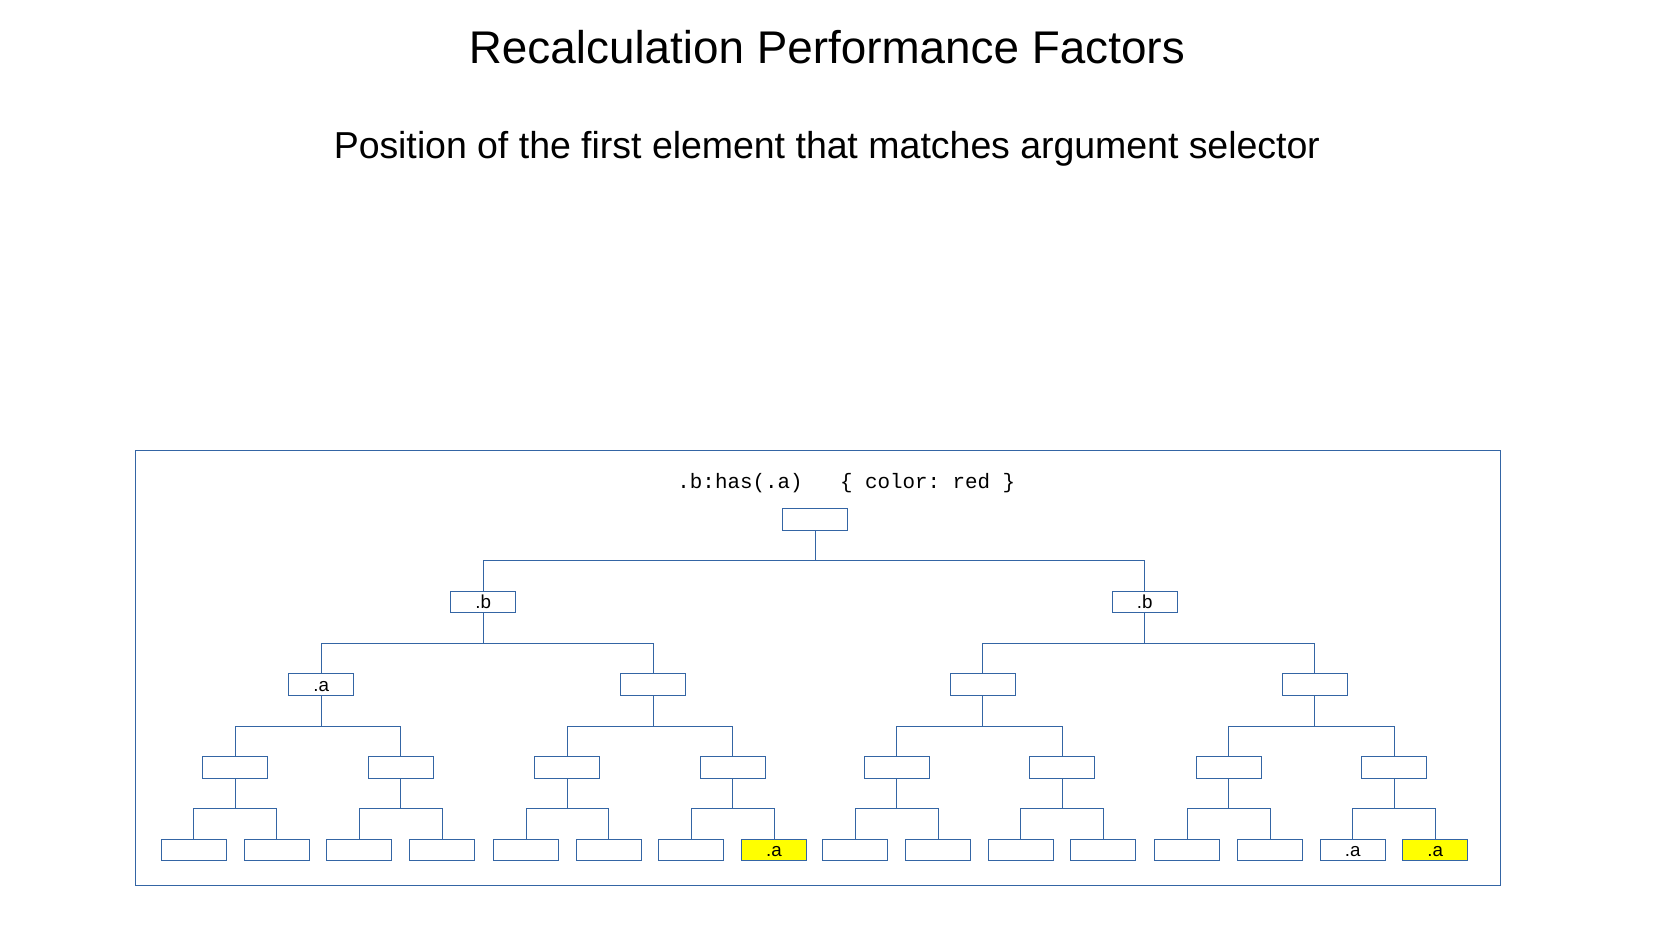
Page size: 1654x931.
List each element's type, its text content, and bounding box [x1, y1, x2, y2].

text_box [135, 450, 1501, 886]
text_box Recalculation Performance Factors Position of the first element that matches argument selector [0, 15, 1654, 175]
